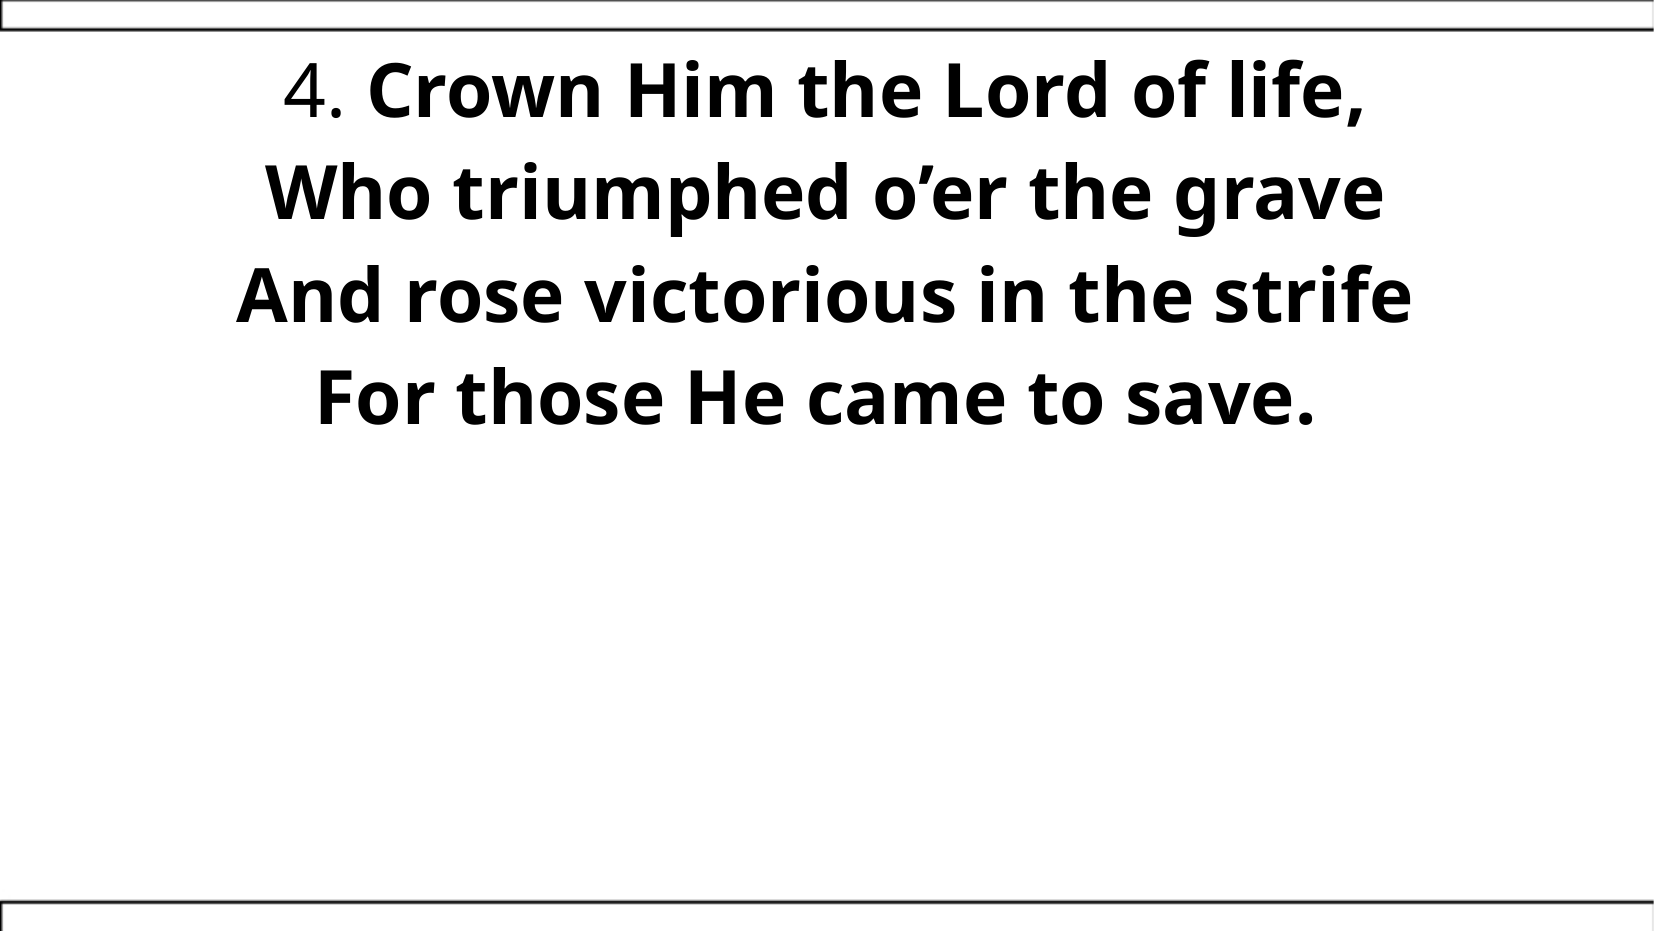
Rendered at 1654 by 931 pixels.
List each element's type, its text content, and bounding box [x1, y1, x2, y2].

text_box 4. Crown Him the Lord of life, Who triumphed o’er the grave And rose victorious in the strife For those He came to save. [83, 30, 1569, 533]
picture [0, 0, 1654, 931]
